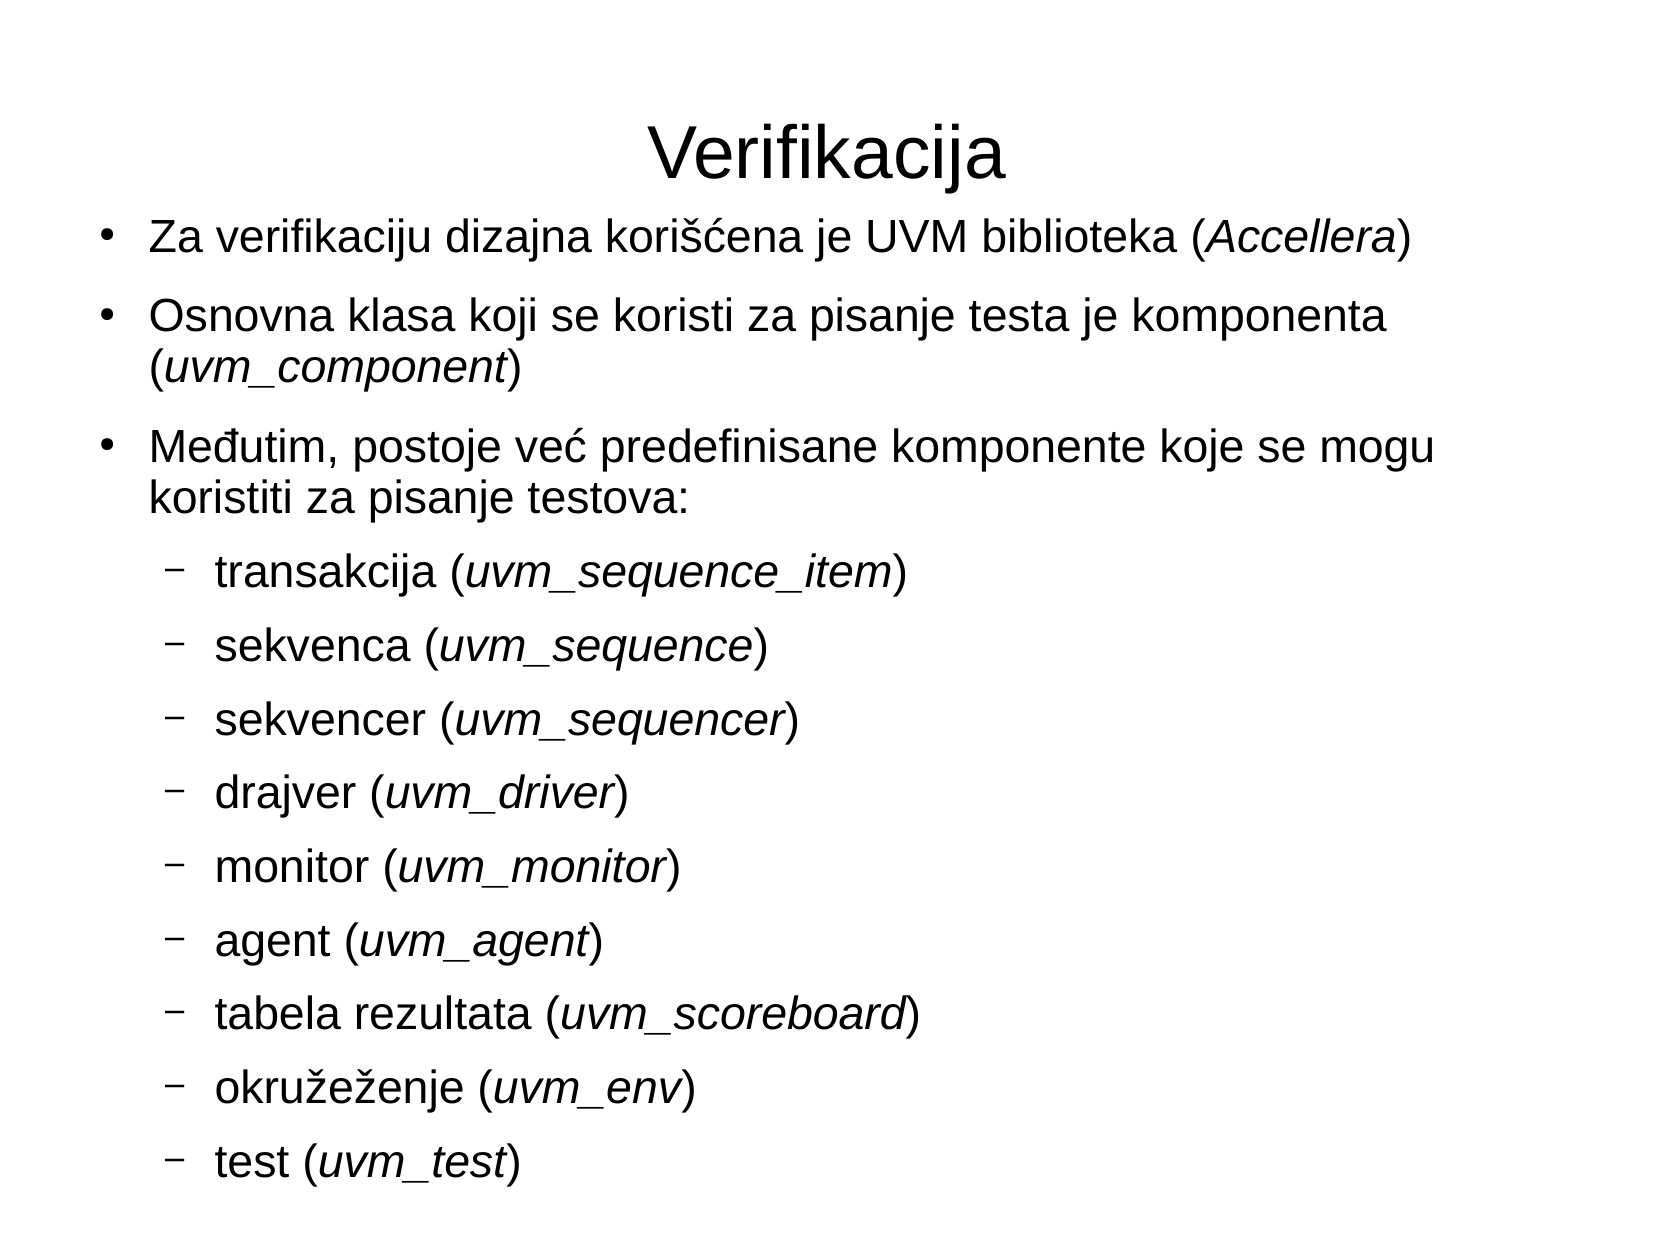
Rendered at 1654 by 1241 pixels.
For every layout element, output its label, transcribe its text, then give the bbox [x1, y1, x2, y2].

title Verifikacija [82, 49, 1571, 210]
list Za verifikaciju dizajna korišćena je UVM biblioteka (Accellera) Osnovna klasa koji se koristi za pisanje testa je komponenta (uvm_component) Međutim, postoje već predefinisane komponente koje se mogu koristiti za pisanje testova: transakcija (uvm_sequence_item) sekvenca (uvm_sequence) sekvencer (uvm_sequencer) drajver (uvm_driver) monitor (uvm_monitor) agent (uvm_agent) tabela rezultata (uvm_scoreboard) okružeženje (uvm_env) test (uvm_test) [82, 210, 1571, 1201]
